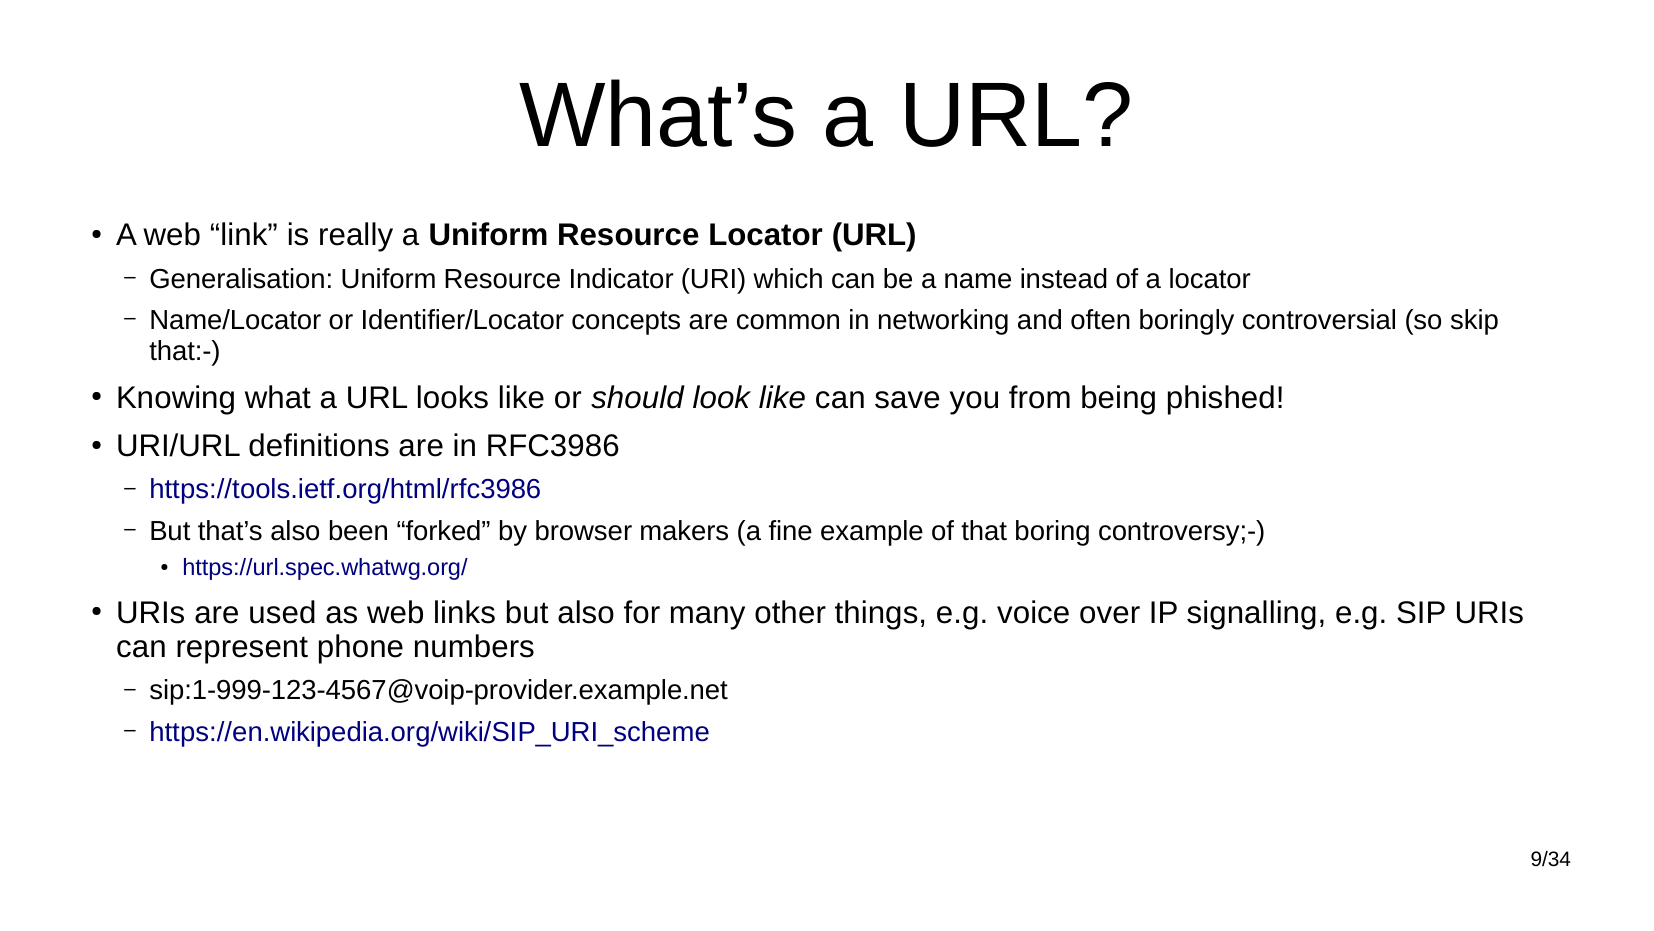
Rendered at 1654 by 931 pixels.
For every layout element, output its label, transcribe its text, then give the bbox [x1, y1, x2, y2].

title What’s a URL? [82, 37, 1571, 193]
list A web “link” is really a Uniform Resource Locator (URL) Generalisation: Uniform Resource Indicator (URI) which can be a name instead of a locator Name/Locator or Identifier/Locator concepts are common in networking and often boringly controversial (so skip that:-) Knowing what a URL looks like or should look like can save you from being phished! URI/URL definitions are in RFC3986 https://tools.ietf.org/html/rfc3986 But that’s also been “forked” by browser makers (a fine example of that boring controversy;-) https://url.spec.whatwg.org/ URIs are used as web links but also for many other things, e.g. voice over IP signalling, e.g. SIP URIs can represent phone numbers sip:1-999-123-4567@voip-provider.example.net https://en.wikipedia.org/wiki/SIP_URI_scheme [82, 217, 1571, 758]
